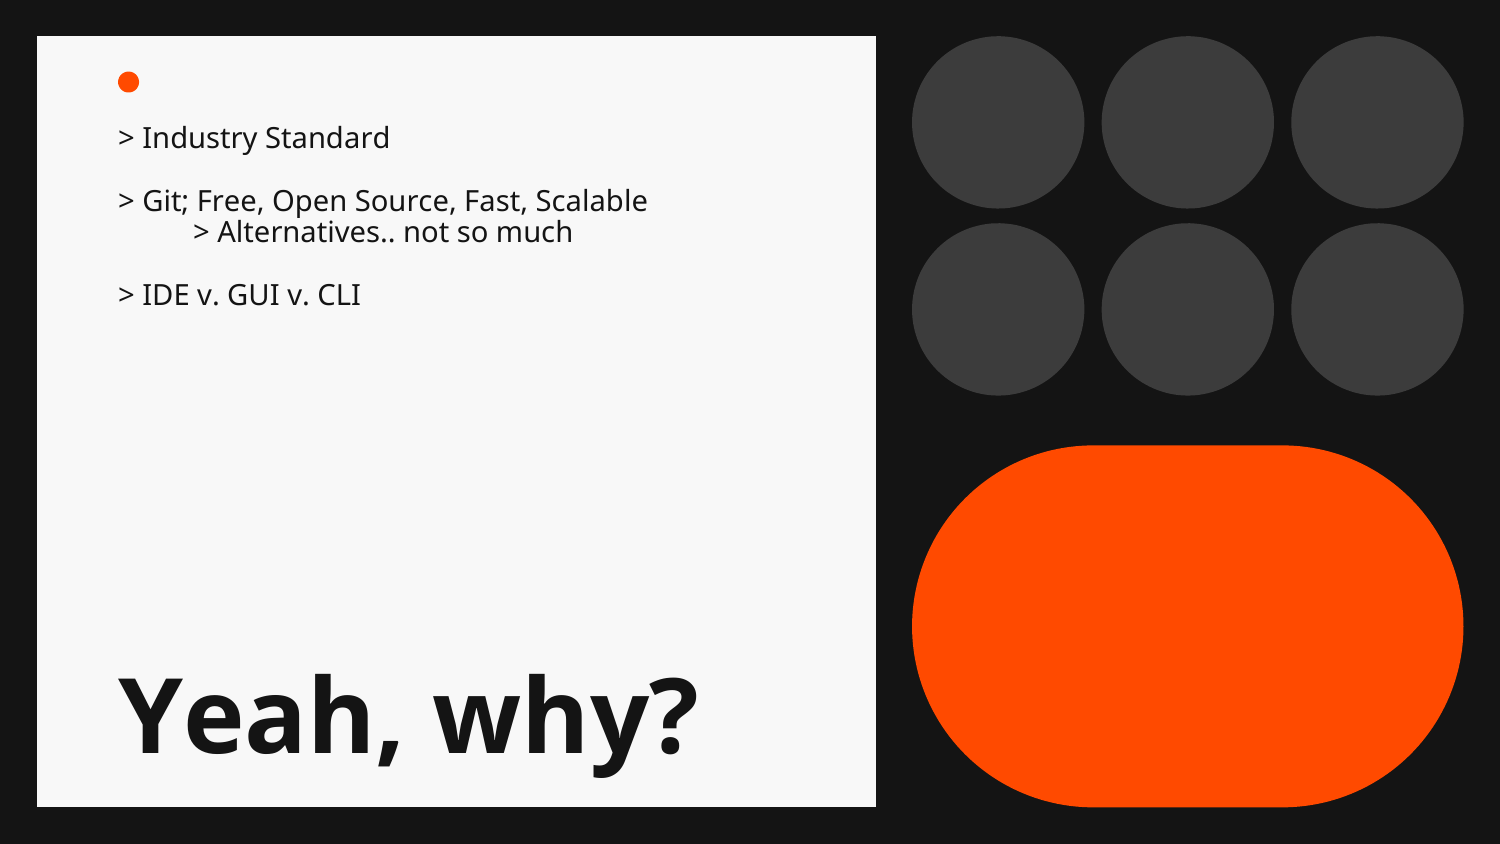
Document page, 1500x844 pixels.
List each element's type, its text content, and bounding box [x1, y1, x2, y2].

text_box [118, 71, 140, 93]
title Yeah, why? [118, 543, 794, 773]
subtitle > Industry Standard > Git; Free, Open Source, Fast, Scalable > Alternatives.. not so much > IDE v. GUI v. CLI [118, 123, 751, 544]
